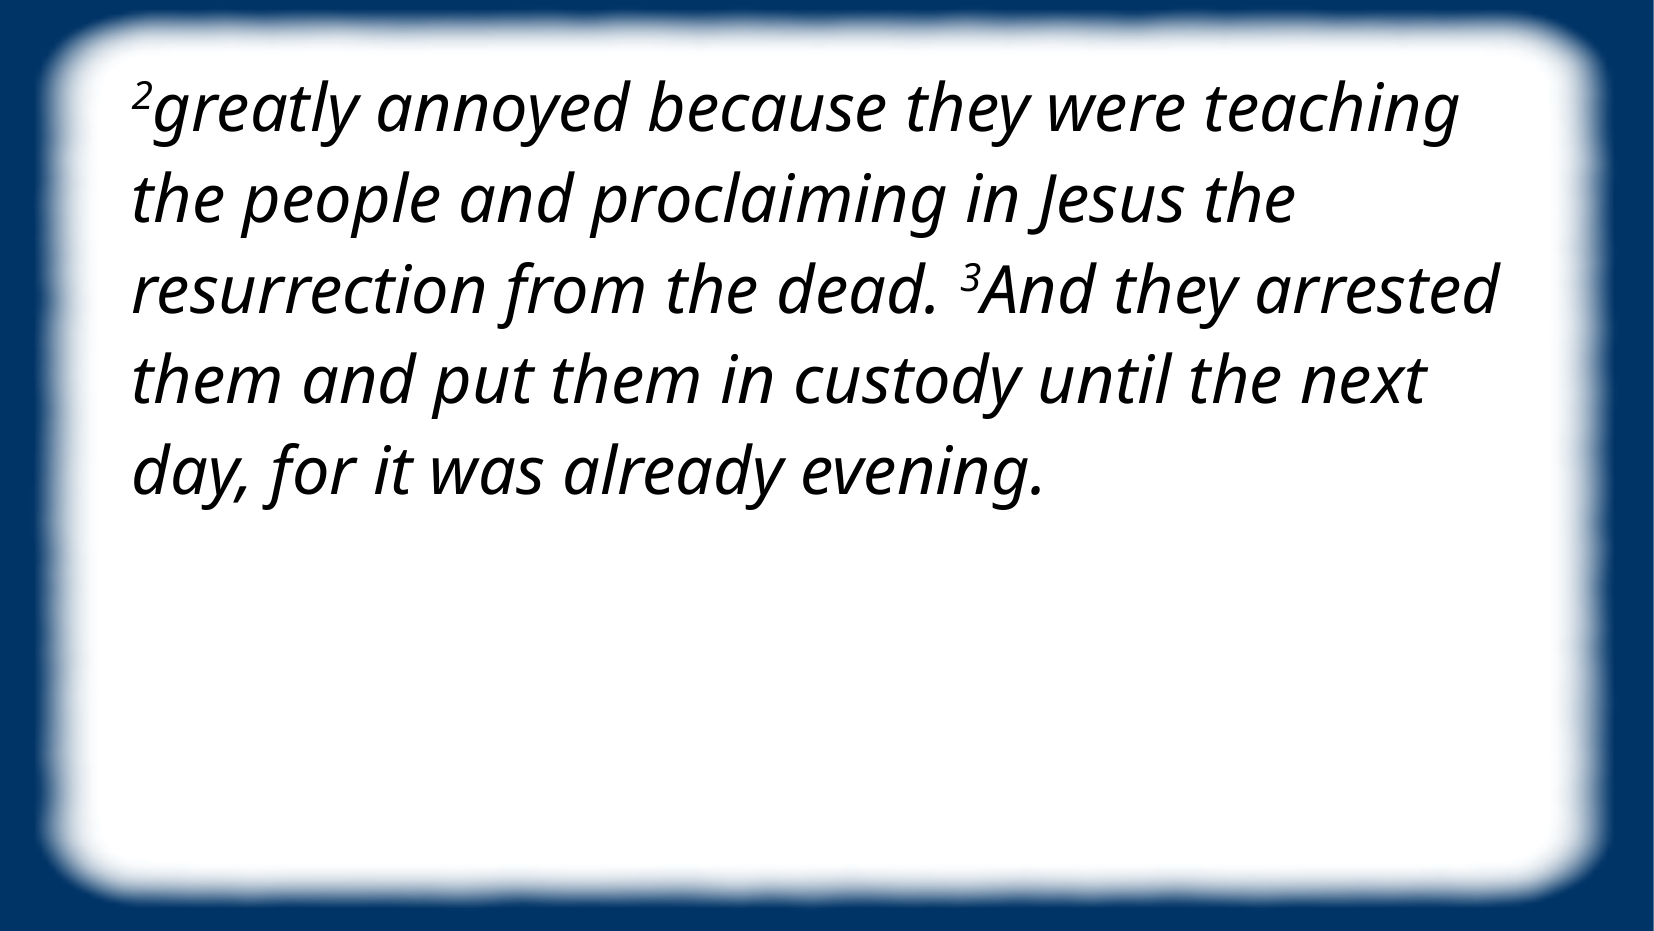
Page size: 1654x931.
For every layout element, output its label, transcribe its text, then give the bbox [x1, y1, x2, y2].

text_box 2greatly annoyed because they were teaching the people and proclaiming in Jesus the resurrection from the dead. 3And they arrested them and put them in custody until the next day, for it was already evening. [116, 53, 1546, 512]
picture [0, 0, 1654, 931]
